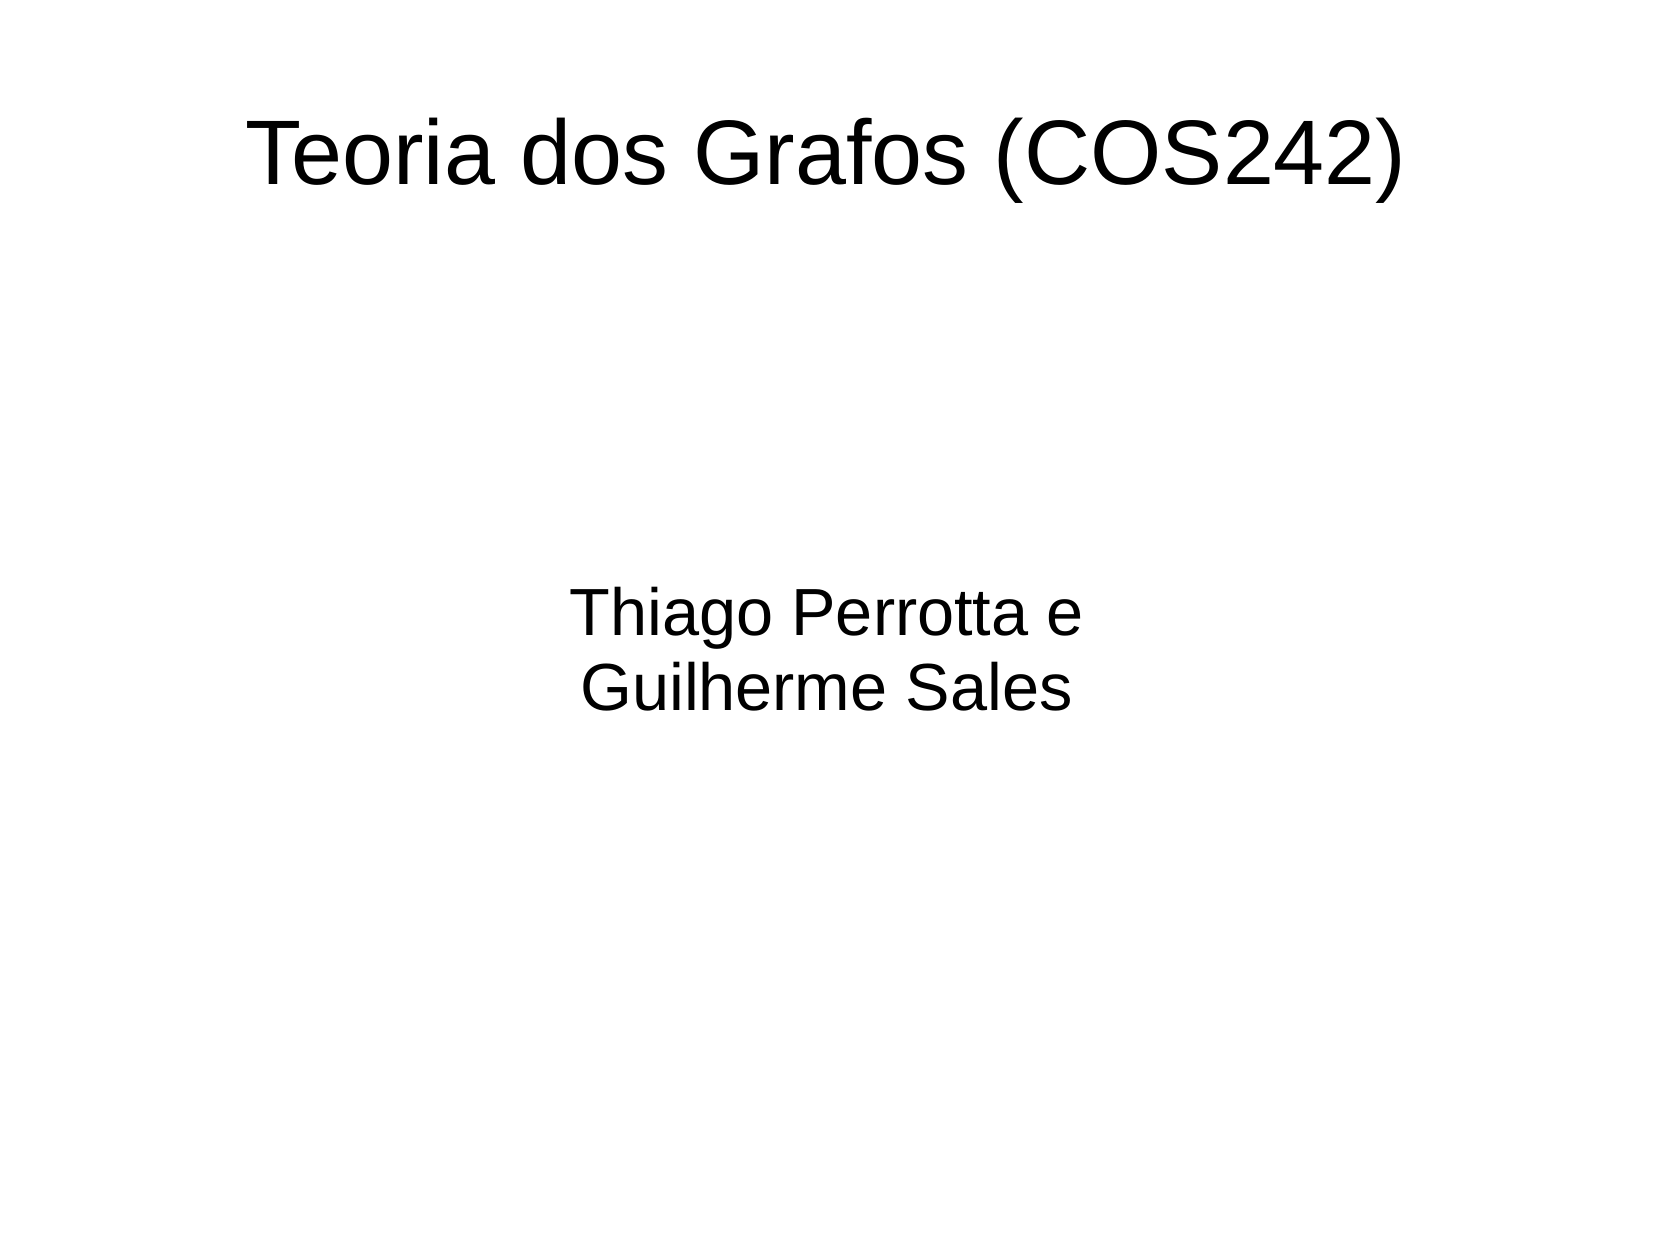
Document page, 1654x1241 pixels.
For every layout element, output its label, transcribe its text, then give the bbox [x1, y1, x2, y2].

title Teoria dos Grafos (COS242) [82, 49, 1571, 257]
subtitle Thiago Perrotta e Guilherme Sales [82, 290, 1571, 1010]
